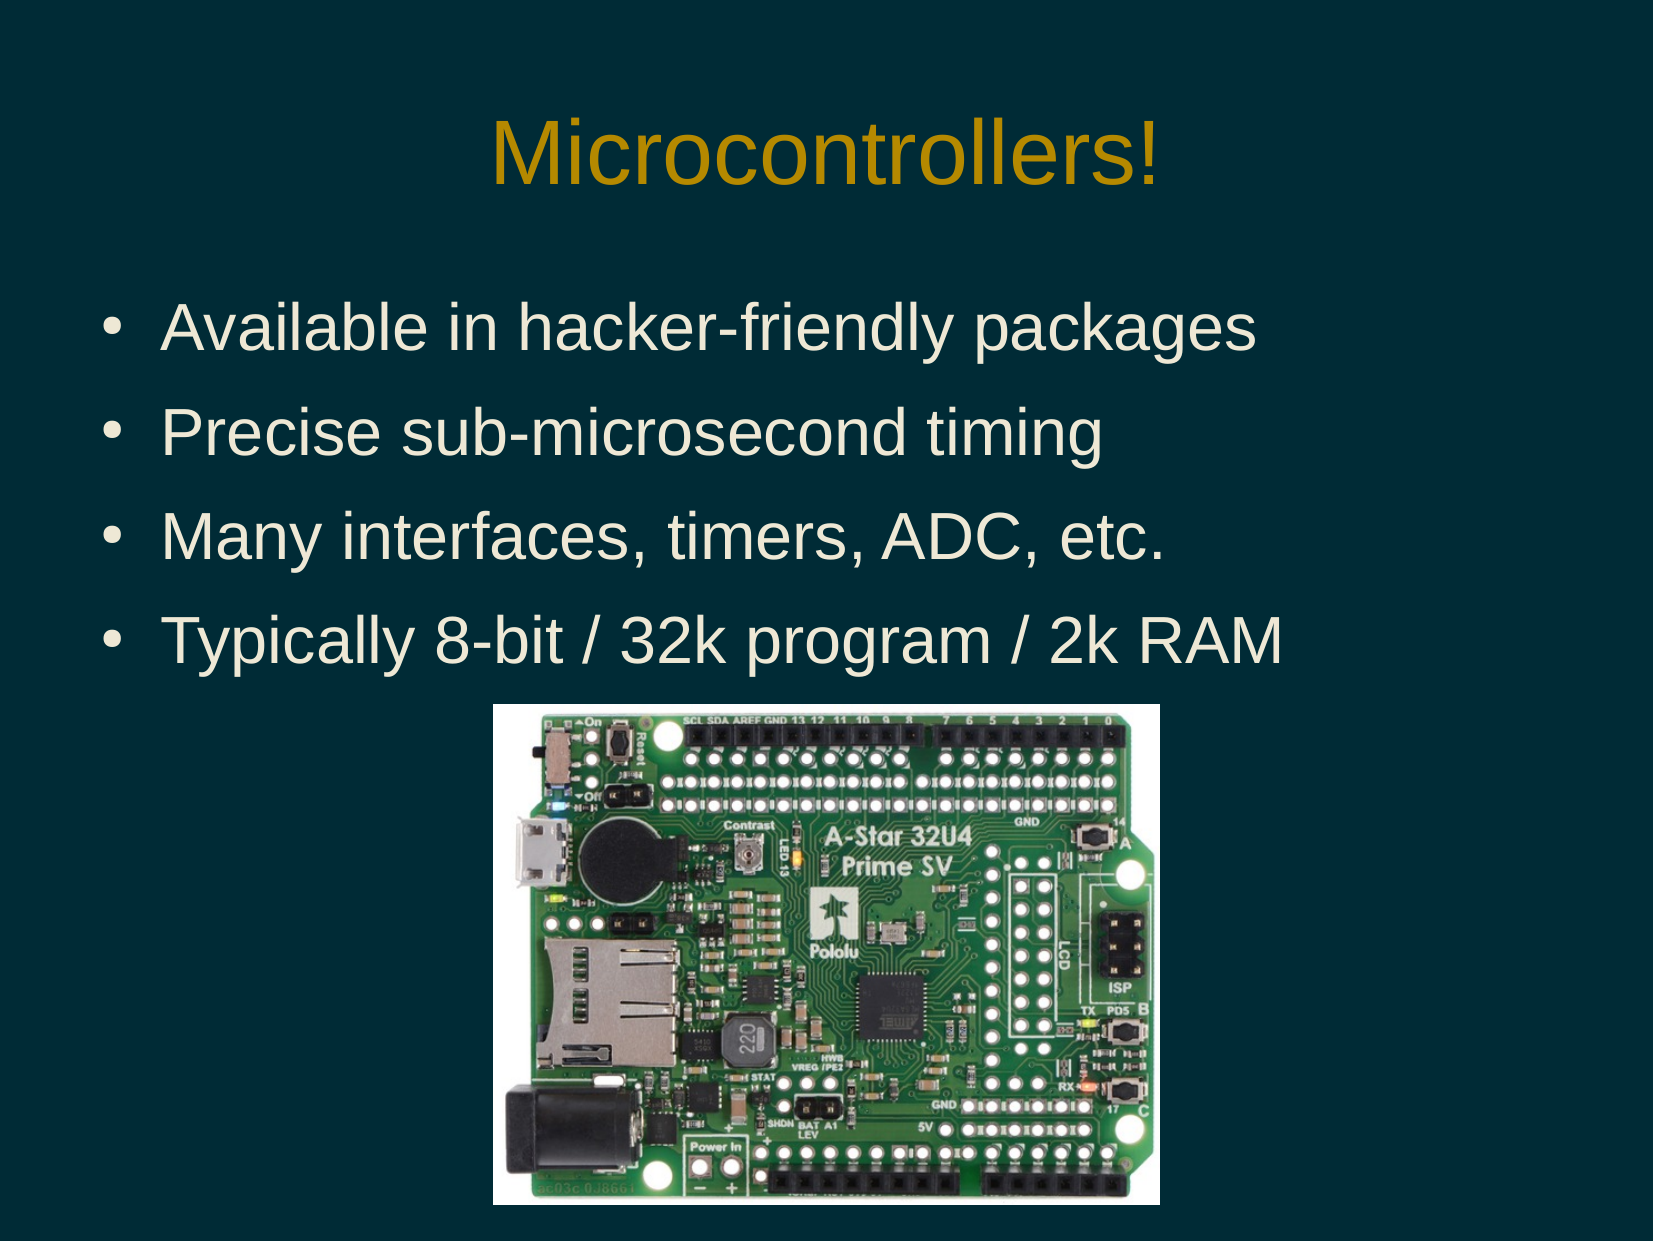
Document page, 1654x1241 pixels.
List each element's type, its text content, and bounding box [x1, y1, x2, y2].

picture [494, 705, 1159, 1204]
title Microcontrollers! [82, 49, 1571, 257]
list Available in hacker-friendly packages Precise sub-microsecond timing Many interfaces, timers, ADC, etc. Typically 8-bit / 32k program / 2k RAM [82, 290, 1571, 1010]
